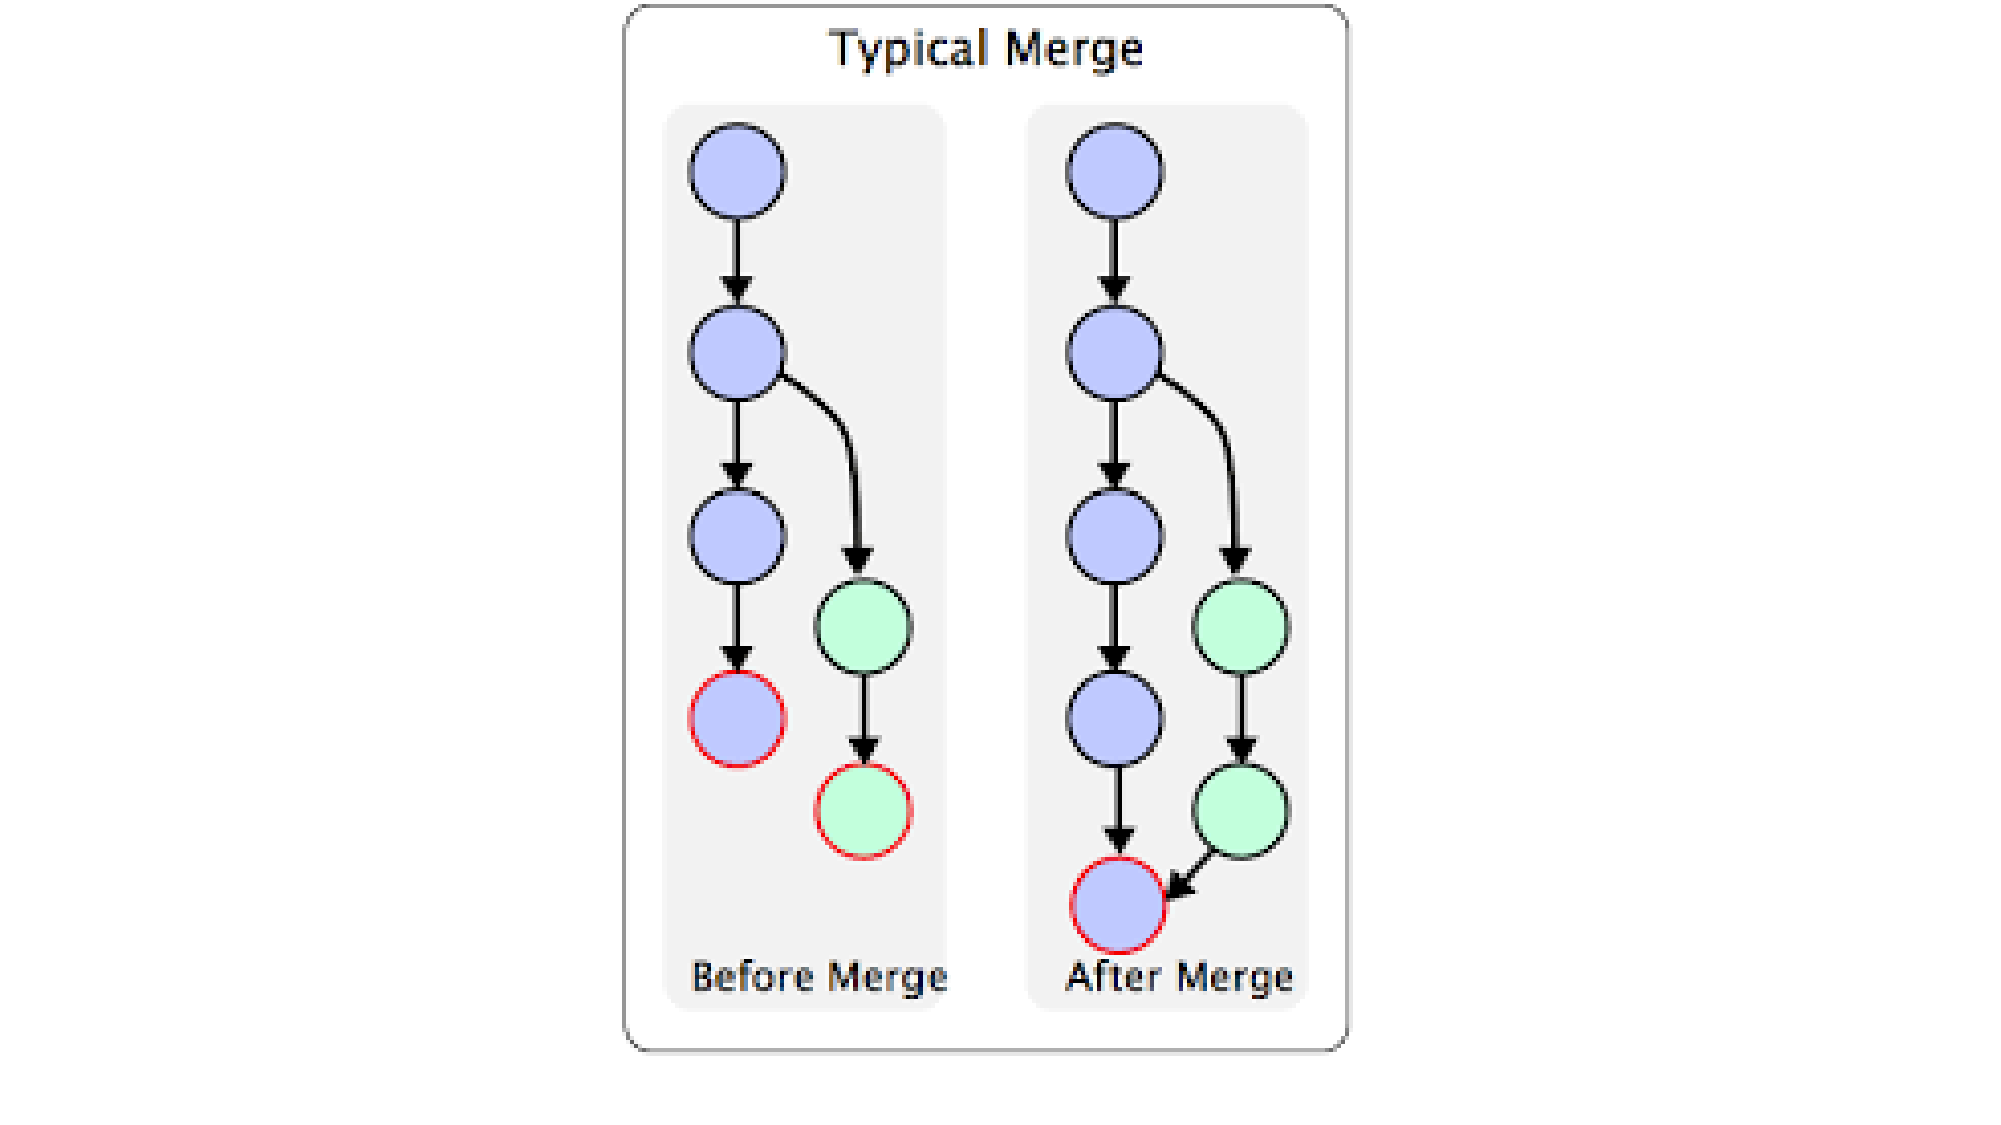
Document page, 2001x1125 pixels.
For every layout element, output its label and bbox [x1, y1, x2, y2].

picture [602, 0, 1366, 1070]
